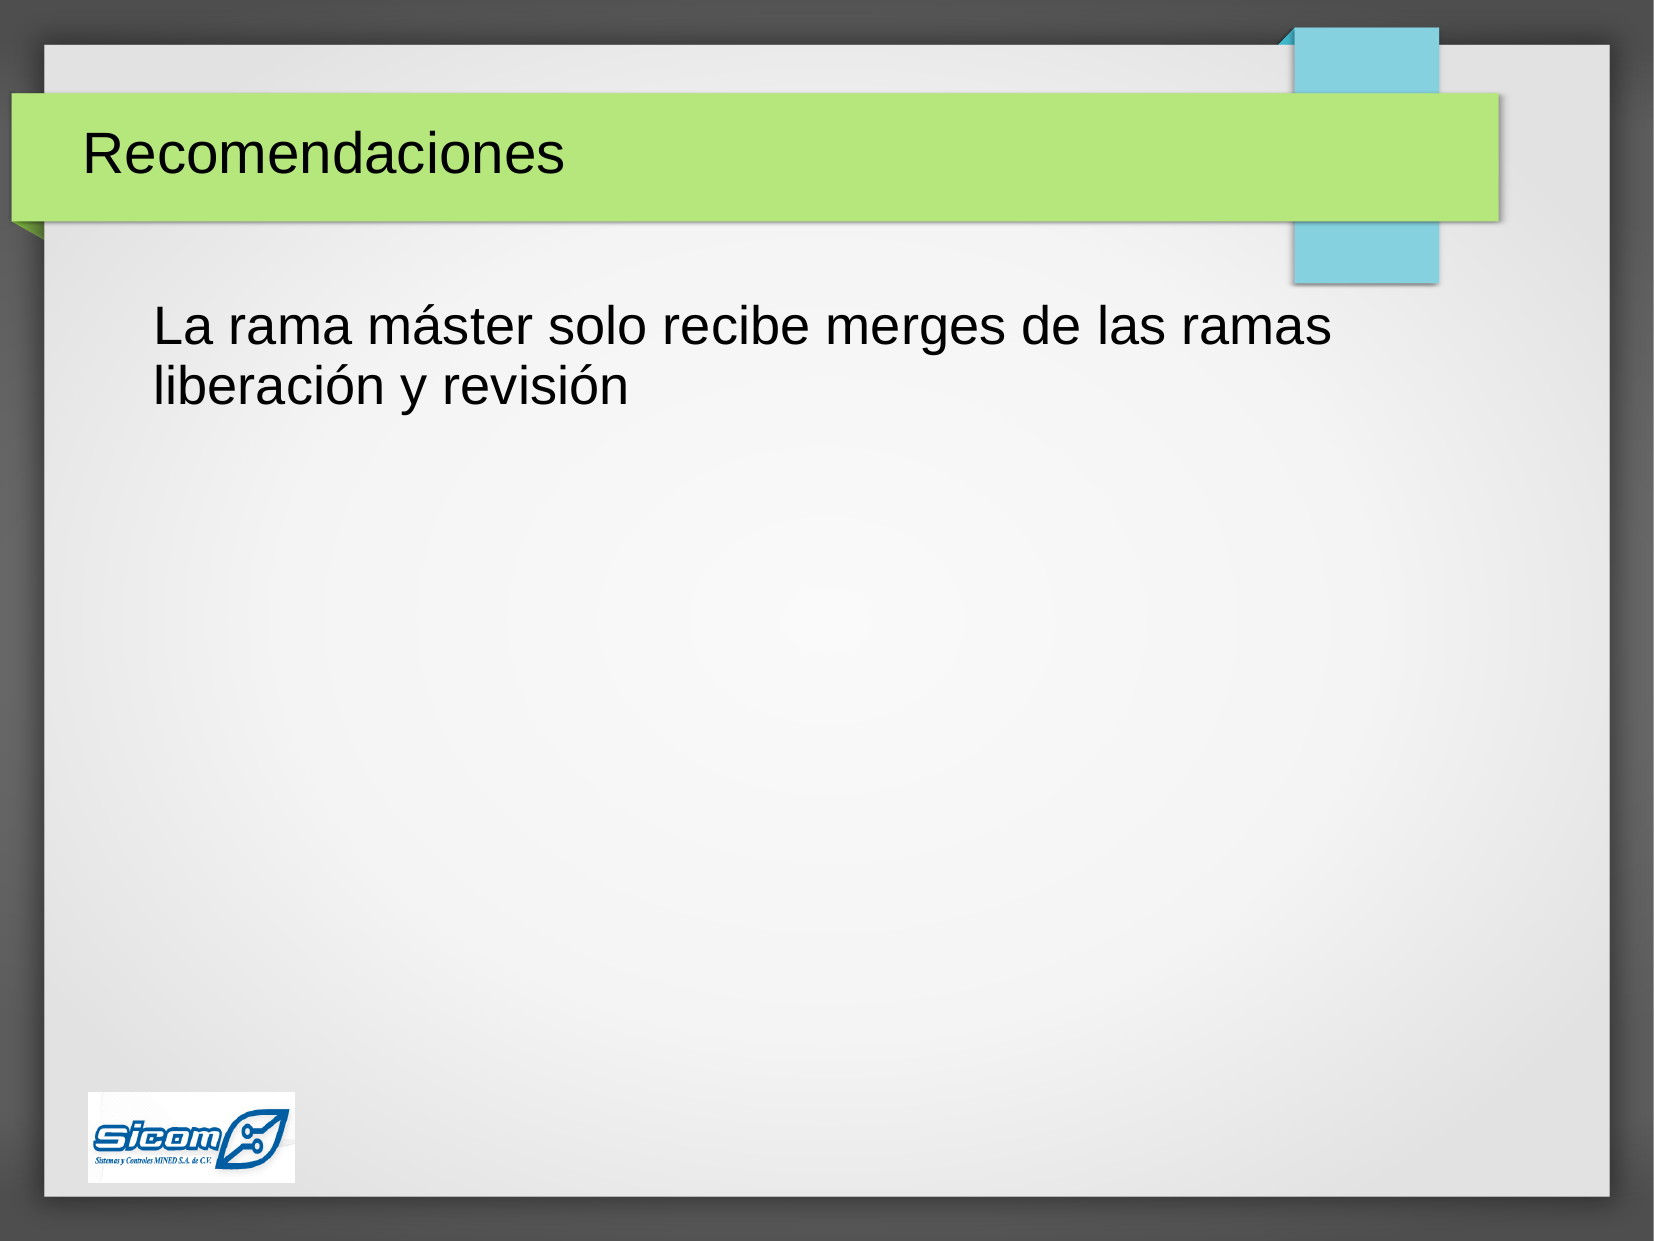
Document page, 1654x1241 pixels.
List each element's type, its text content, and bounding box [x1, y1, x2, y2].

picture [0, 0, 1654, 1241]
title Recomendaciones [82, 94, 1264, 213]
list La rama máster solo recibe merges de las ramas liberación y revisión [82, 295, 1571, 1015]
